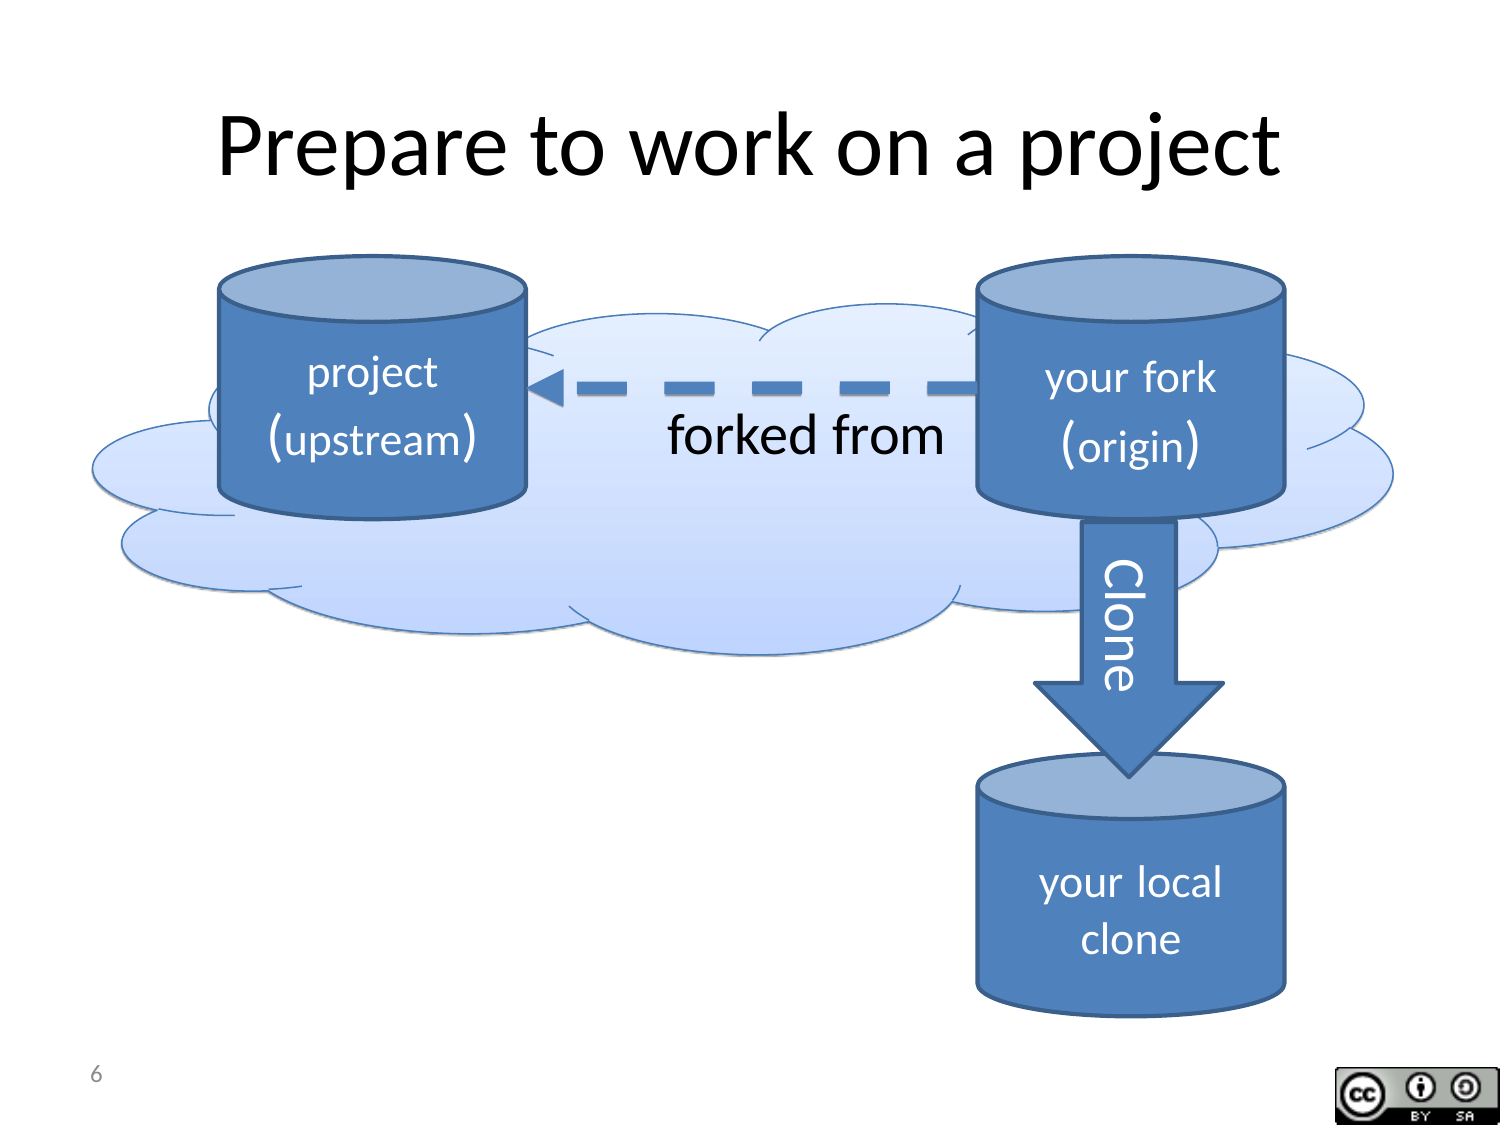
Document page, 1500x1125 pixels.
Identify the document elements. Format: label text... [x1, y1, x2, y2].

text_box Clone [1034, 521, 1224, 778]
text_box your fork (origin) [977, 291, 1285, 520]
text_box your local clone [977, 788, 1285, 1017]
text_box forked from [604, 388, 1010, 474]
slide_number <number> [75, 1042, 425, 1103]
text_box project (upstream) [218, 290, 526, 520]
text_box [92, 303, 1394, 655]
title Prepare to work on a project [75, 45, 1425, 233]
picture [1335, 1067, 1500, 1125]
